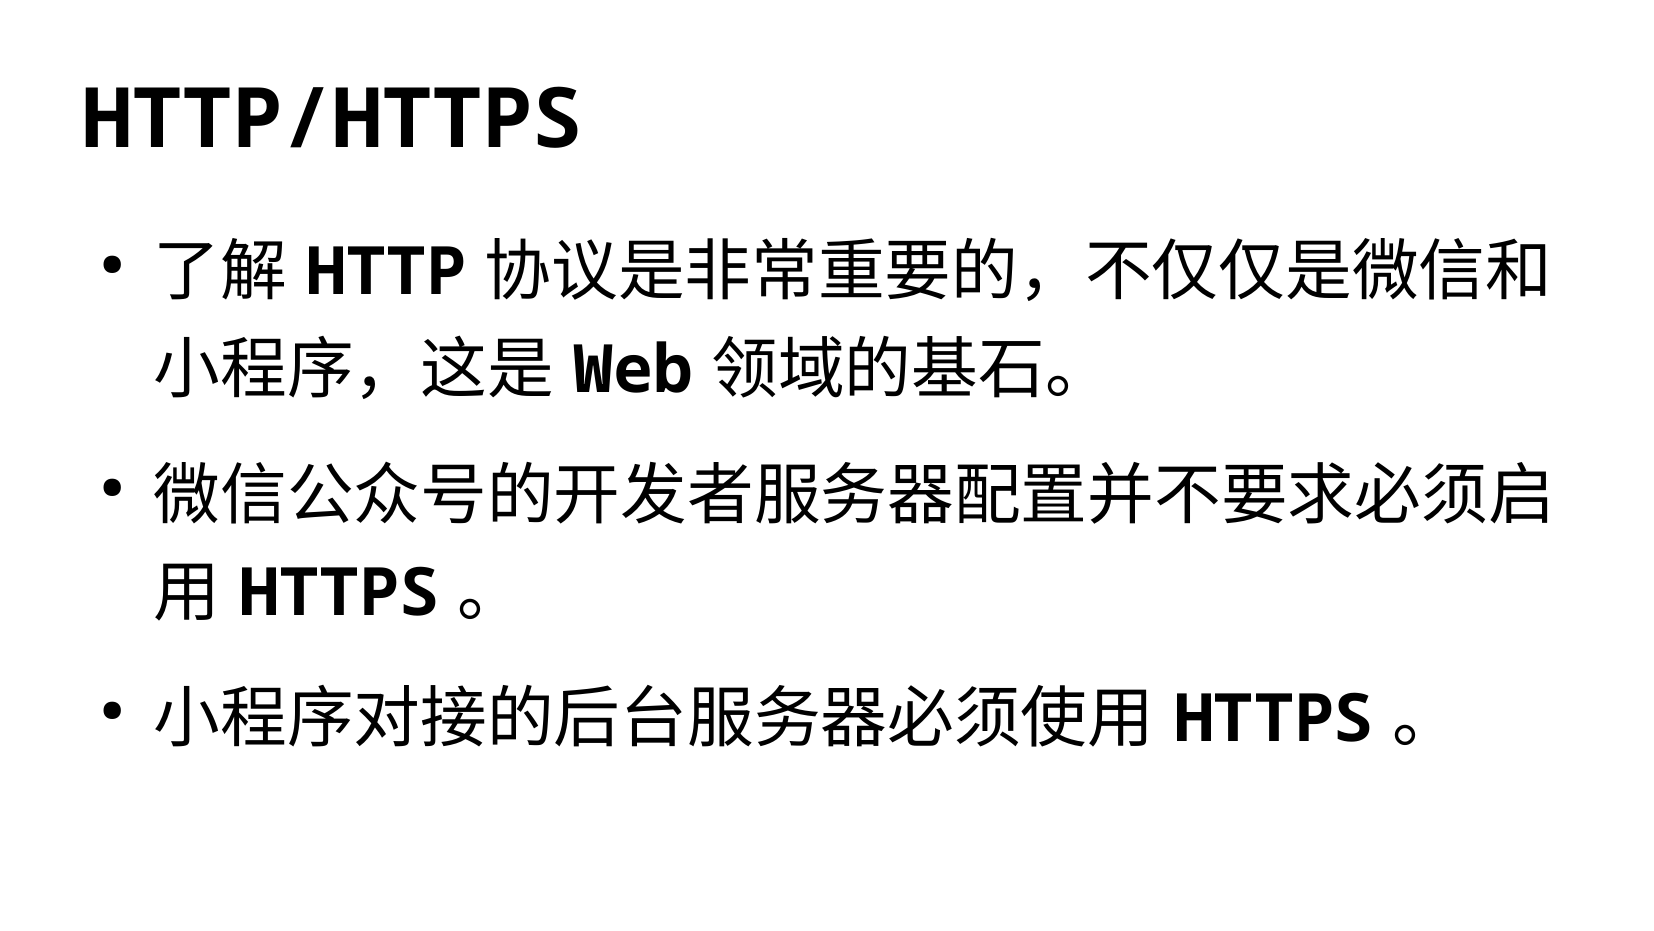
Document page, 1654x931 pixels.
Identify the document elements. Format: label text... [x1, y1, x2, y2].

list 了解HTTP协议是非常重要的，不仅仅是微信和小程序，这是Web领域的基石。 微信公众号的开发者服务器配置并不要求必须启用HTTPS。 小程序对接的后台服务器必须使用HTTPS。 [82, 217, 1571, 848]
title HTTP/HTTPS [82, 37, 1571, 193]
